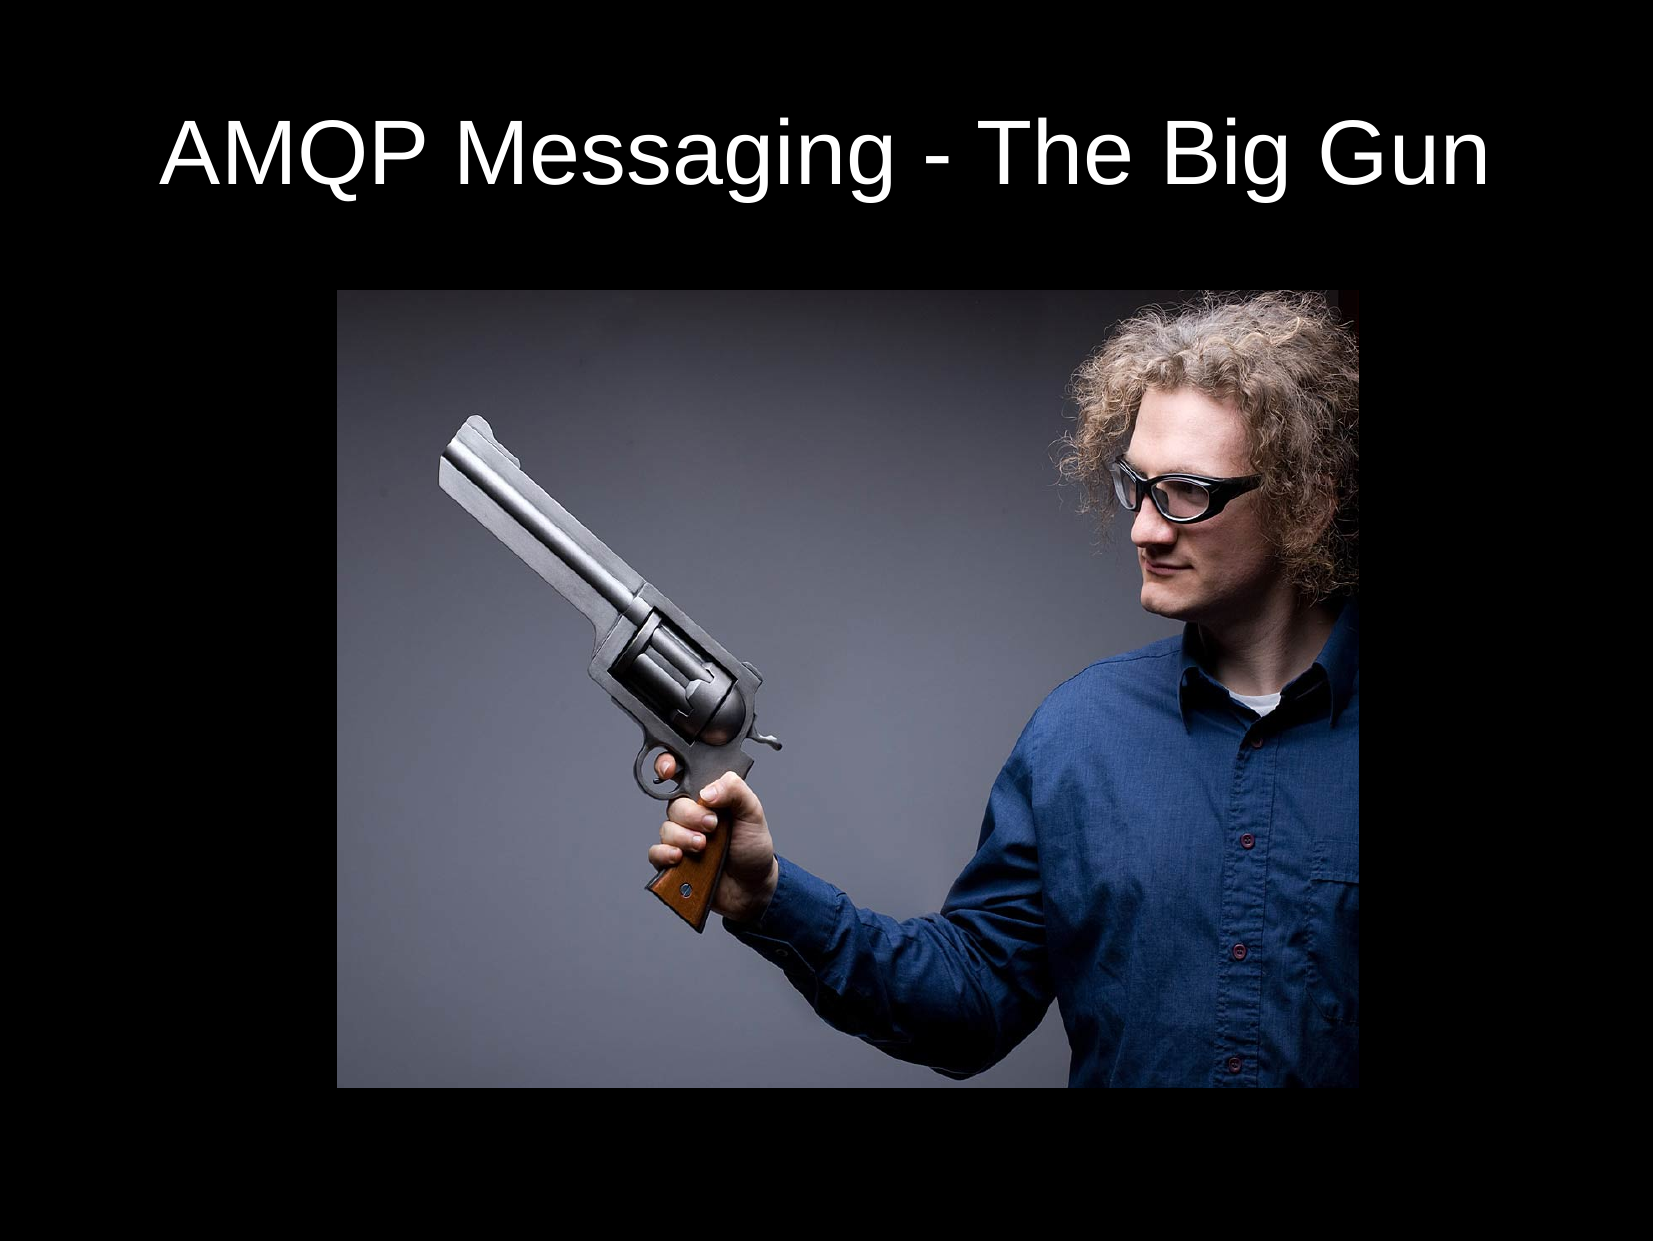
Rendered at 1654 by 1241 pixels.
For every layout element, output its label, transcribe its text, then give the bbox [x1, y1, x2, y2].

picture [337, 290, 1359, 1088]
title AMQP Messaging - The Big Gun [82, 49, 1571, 257]
